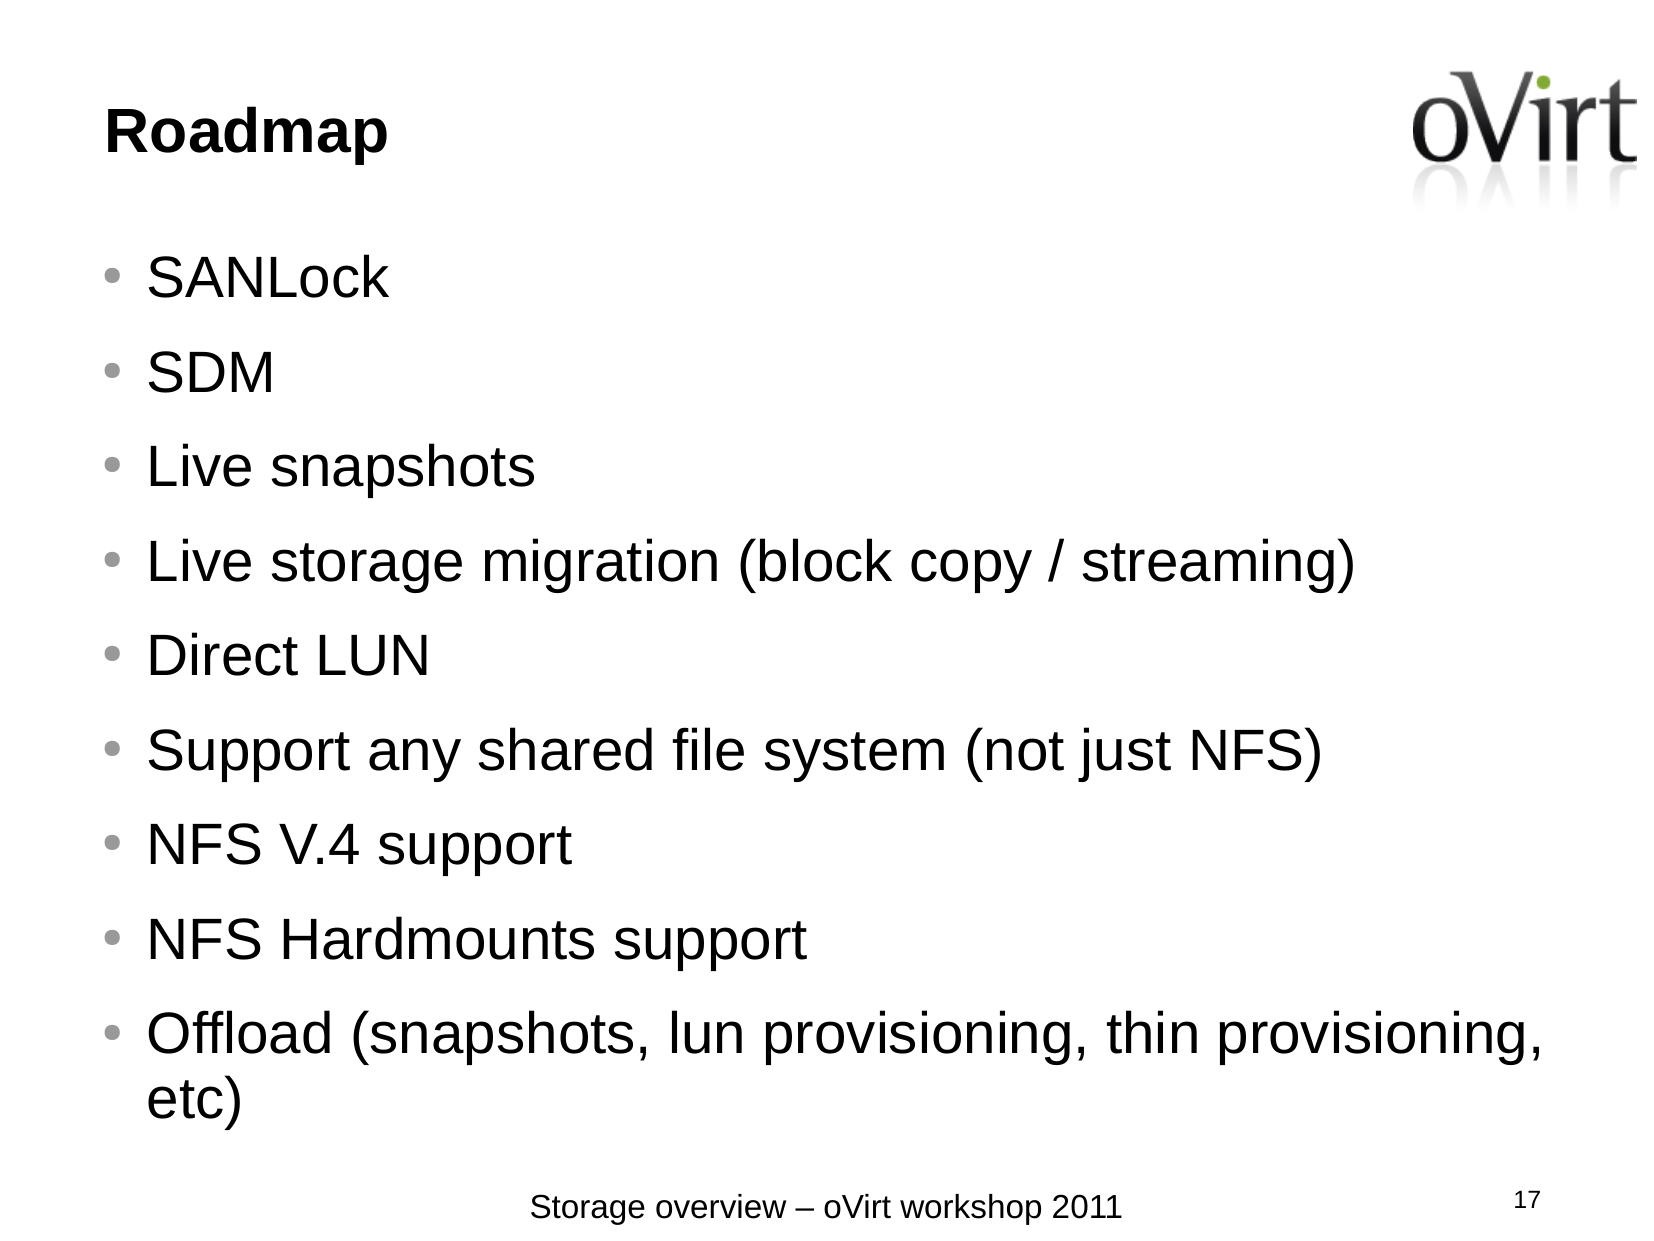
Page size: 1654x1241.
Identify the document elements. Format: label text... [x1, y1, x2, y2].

title Roadmap [82, 45, 1303, 218]
list SANLock SDM Live snapshots Live storage migration (block copy / streaming) Direct LUN Support any shared file system (not just NFS) NFS V.4 support NFS Hardmounts support Offload (snapshots, lun provisioning, thin provisioning, etc) [86, 244, 1576, 1132]
picture [1413, 63, 1637, 212]
